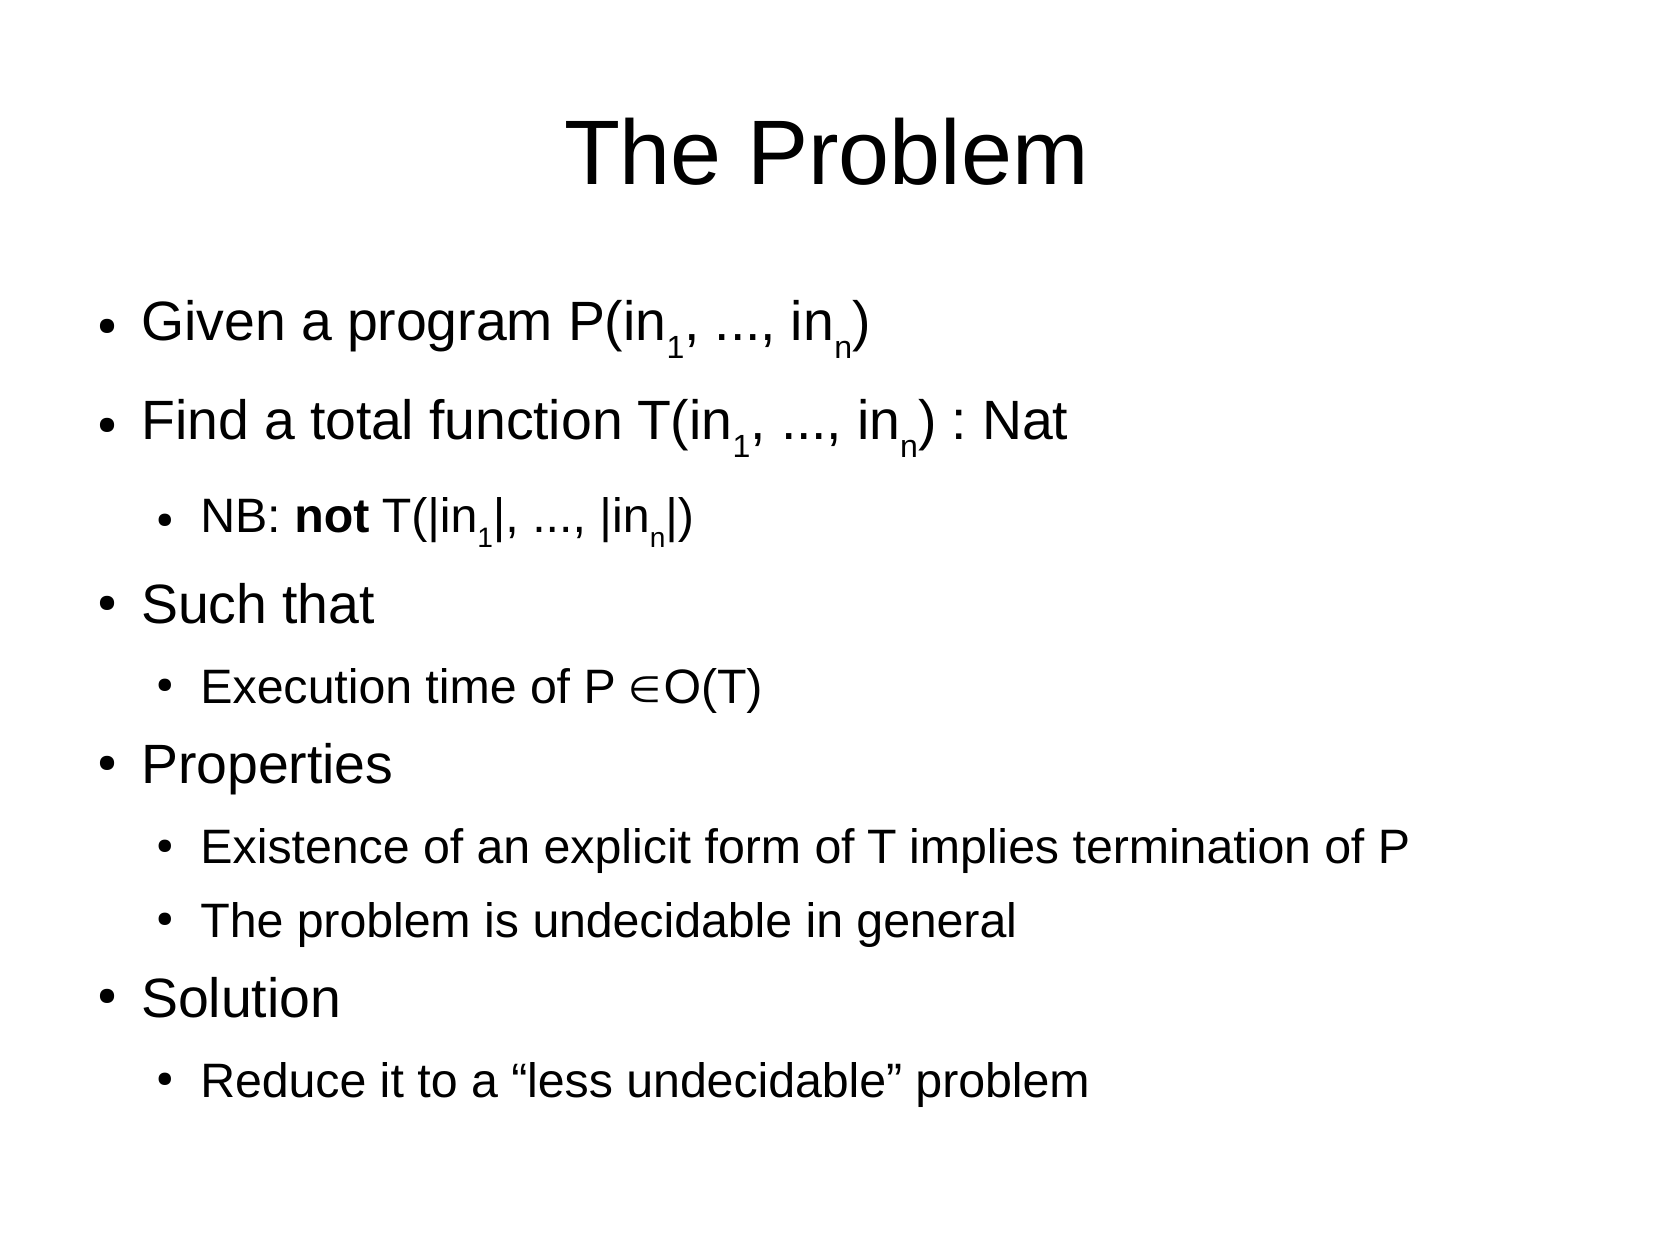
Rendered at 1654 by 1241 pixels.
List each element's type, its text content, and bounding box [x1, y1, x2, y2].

title The Problem [82, 56, 1571, 250]
list Given a program P(in1, ..., inn) Find a total function T(in1, ..., inn) : Nat NB: not T(|in1|, ..., |inn|) Such that Execution time of P O(T) Properties Existence of an explicit form of T implies termination of P The problem is undecidable in general Solution Reduce it to a “less undecidable” problem [82, 290, 1571, 1109]
